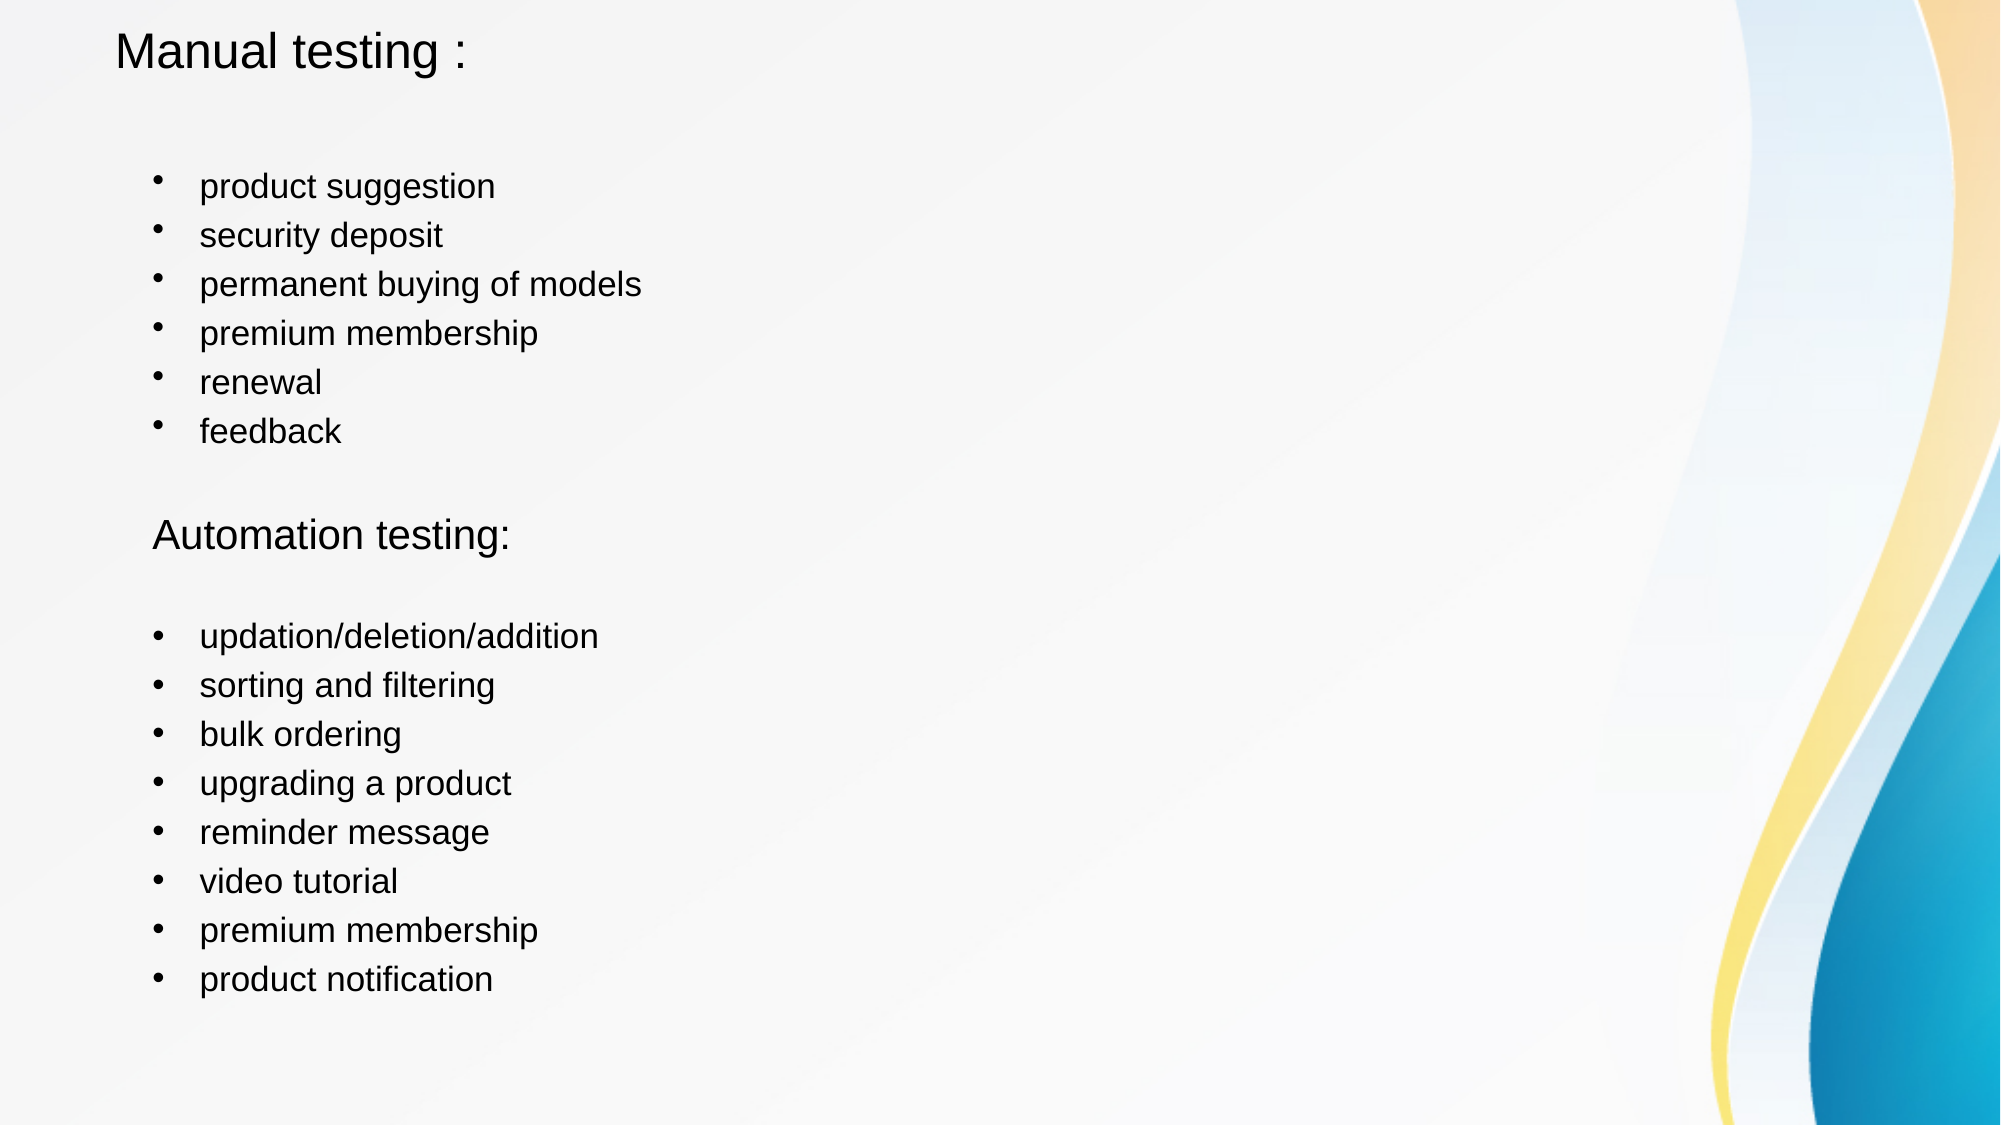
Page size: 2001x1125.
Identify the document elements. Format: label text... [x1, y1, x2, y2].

title Manual testing : [99, 31, 1900, 127]
picture [0, 0, 2001, 1125]
list product suggestion security deposit permanent buying of models premium membership renewal feedback Automation testing: updation/deletion/addition sorting and filtering bulk ordering upgrading a product reminder message video tutorial premium membership product notification [137, 156, 1863, 1014]
